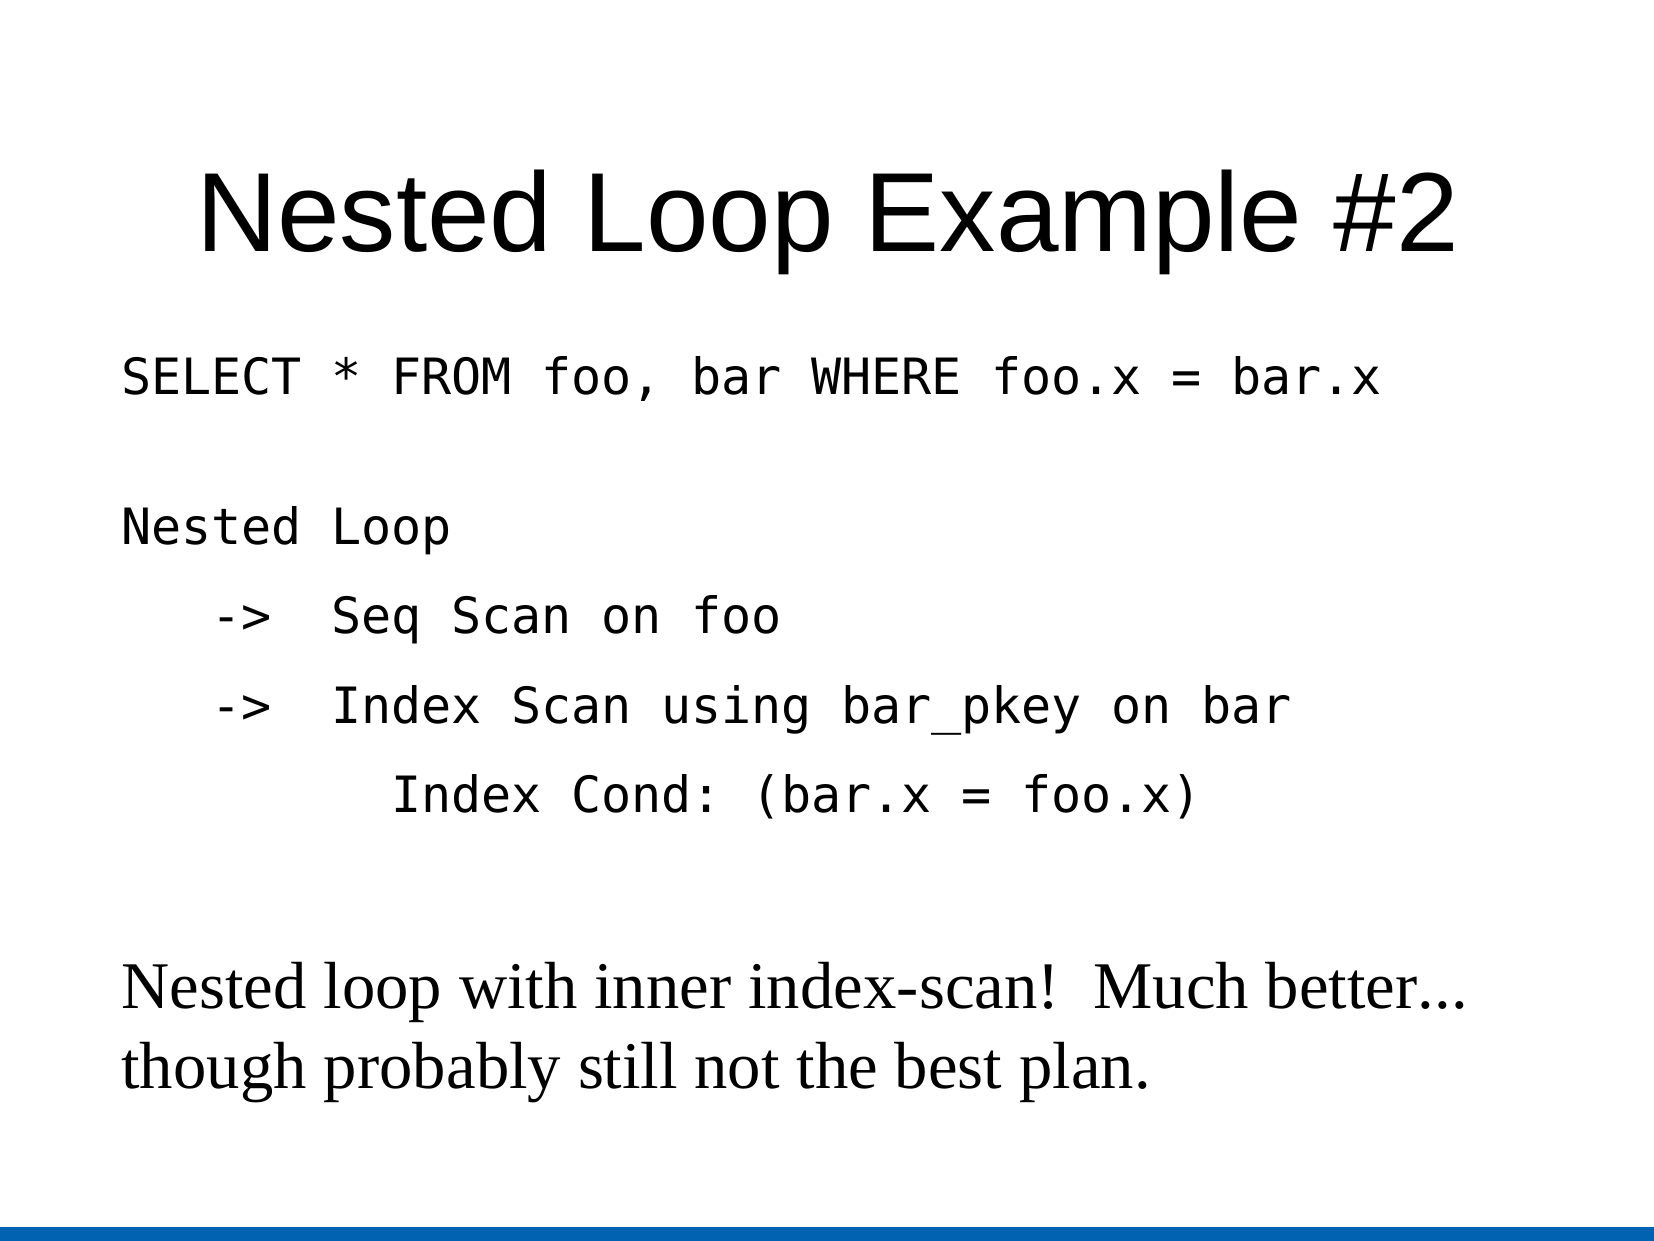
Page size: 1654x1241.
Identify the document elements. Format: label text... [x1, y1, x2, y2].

title Nested Loop Example #2 [121, 102, 1533, 311]
subtitle SELECT * FROM foo, bar WHERE foo.x = bar.x Nested Loop -> Seq Scan on foo -> Index Scan using bar_pkey on bar Index Cond: (bar.x = foo.x) Nested loop with inner index-scan! Much better... though probably still not the best plan. [121, 344, 1533, 1127]
